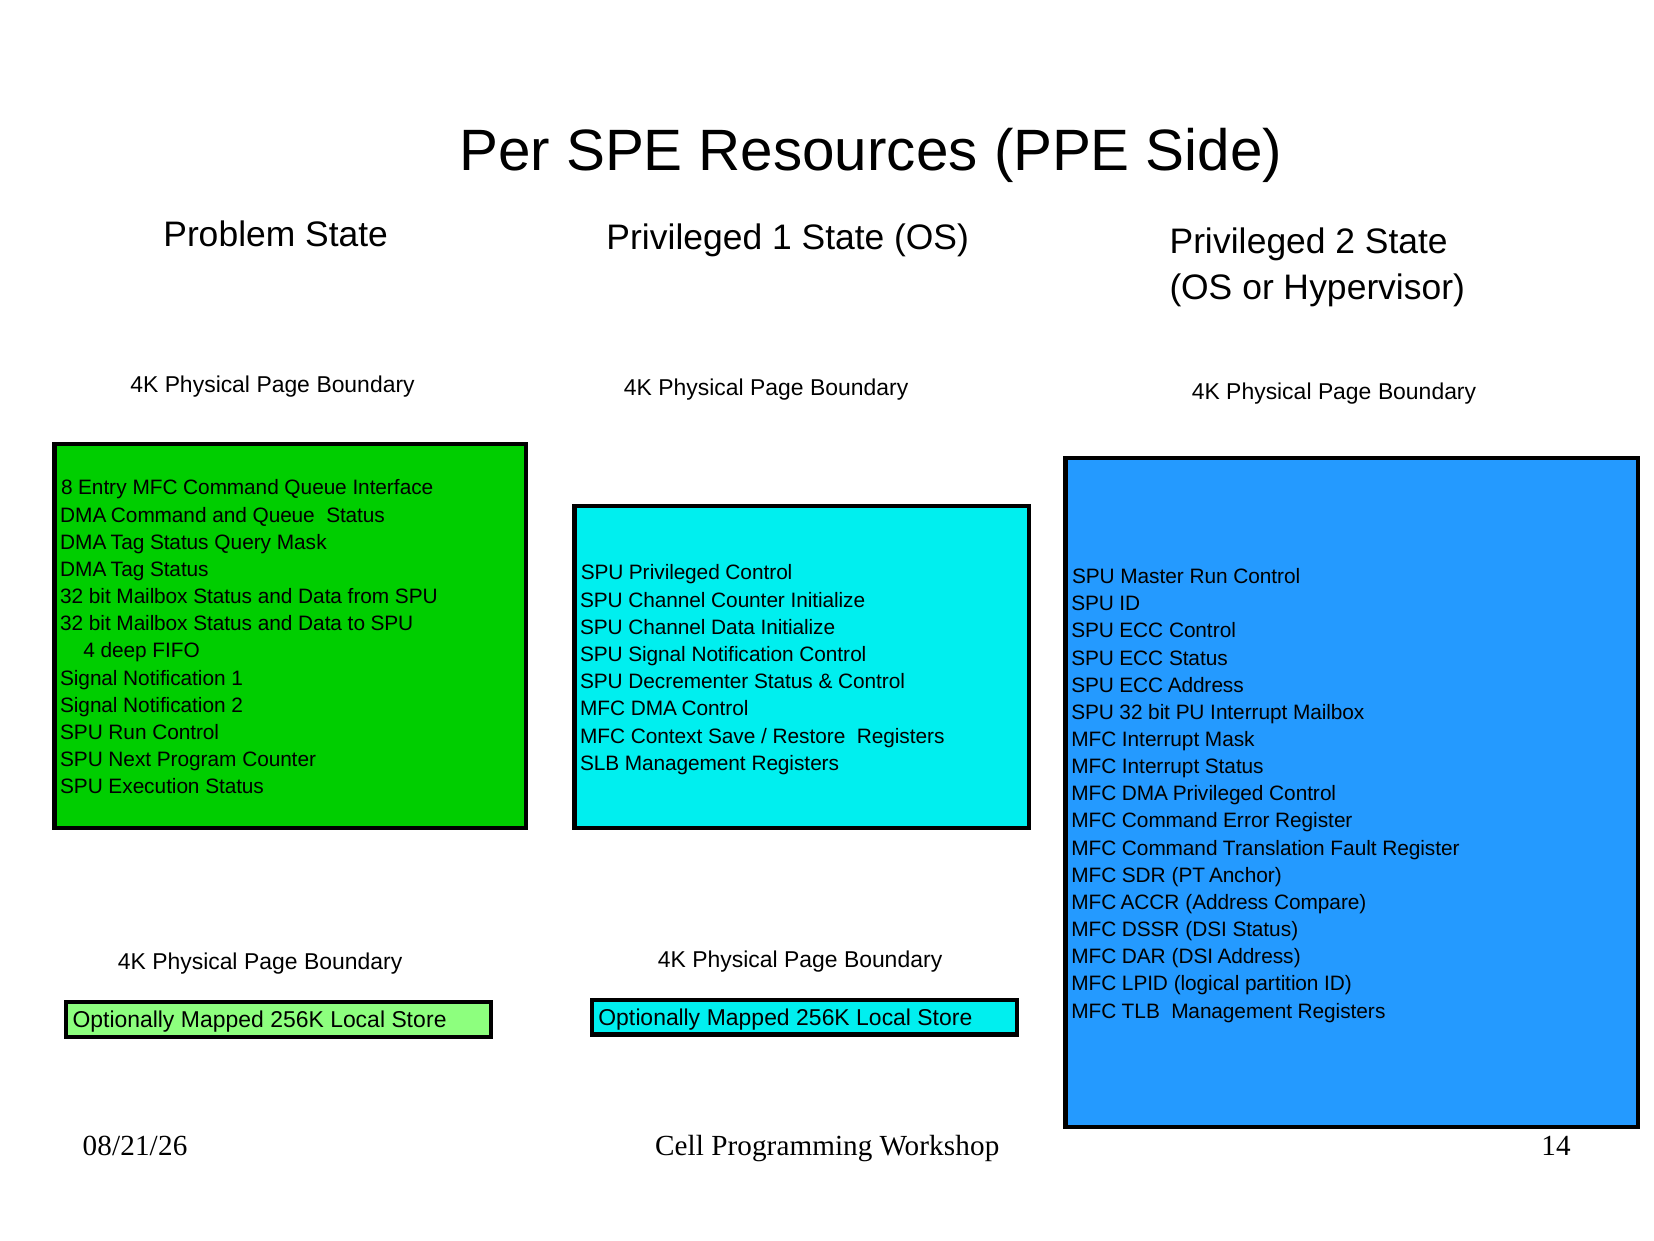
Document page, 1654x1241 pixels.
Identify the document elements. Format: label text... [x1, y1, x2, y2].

text_box 8 Entry MFC Command Queue Interface DMA Command and Queue Status DMA Tag Status Query Mask DMA Tag Status 32 bit Mailbox Status and Data from SPU 32 bit Mailbox Status and Data to SPU 4 deep FIFO Signal Notification 1 Signal Notification 2 SPU Run Control SPU Next Program Counter SPU Execution Status [54, 444, 527, 828]
text_box Privileged 1 State (OS) [606, 217, 970, 258]
text_box 4K Physical Page Boundary [657, 946, 943, 973]
text_box 4K Physical Page Boundary [117, 949, 403, 975]
text_box Per SPE Resources (PPE Side) [459, 117, 1284, 183]
text_box Optionally Mapped 256K Local Store [65, 1002, 492, 1038]
text_box 4K Physical Page Boundary [623, 375, 909, 401]
text_box 4K Physical Page Boundary [130, 371, 416, 398]
text_box 4K Physical Page Boundary [1191, 378, 1477, 404]
text_box Optionally Mapped 256K Local Store [591, 999, 1017, 1035]
text_box SPU Master Run Control SPU ID SPU ECC Control SPU ECC Status SPU ECC Address SPU 32 bit PU Interrupt Mailbox MFC Interrupt Mask MFC Interrupt Status MFC DMA Privileged Control MFC Command Error Register MFC Command Translation Fault Register MFC SDR (PT Anchor) MFC ACCR (Address Compare) MFC DSSR (DSI Status) MFC DAR (DSI Address) MFC LPID (logical partition ID) MFC TLB Management Registers [1065, 457, 1638, 1128]
text_box Problem State [163, 214, 389, 254]
text_box Privileged 2 State (OS or Hypervisor) [1169, 220, 1466, 307]
text_box SPU Privileged Control SPU Channel Counter Initialize SPU Channel Data Initialize SPU Signal Notification Control SPU Decrementer Status & Control MFC DMA Control MFC Context Save / Restore Registers SLB Management Registers [574, 505, 1030, 828]
